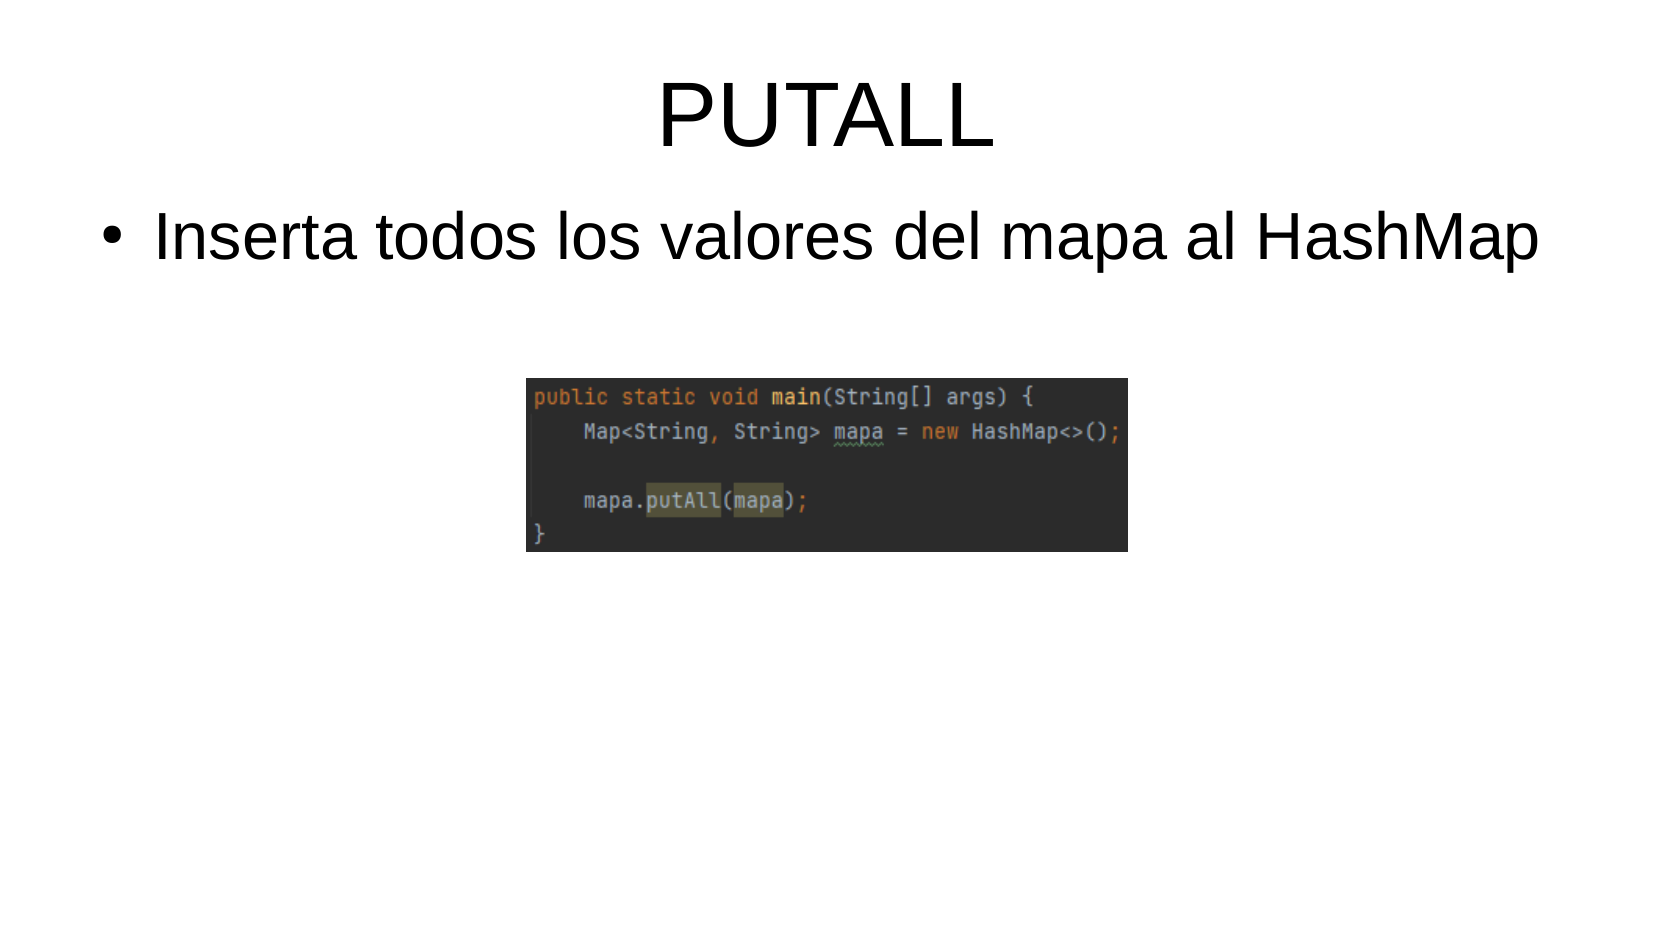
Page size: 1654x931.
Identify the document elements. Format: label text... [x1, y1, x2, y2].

list Inserta todos los valores del mapa al HashMap [82, 198, 1571, 739]
picture [526, 378, 1128, 552]
title PUTALL [82, 37, 1571, 193]
